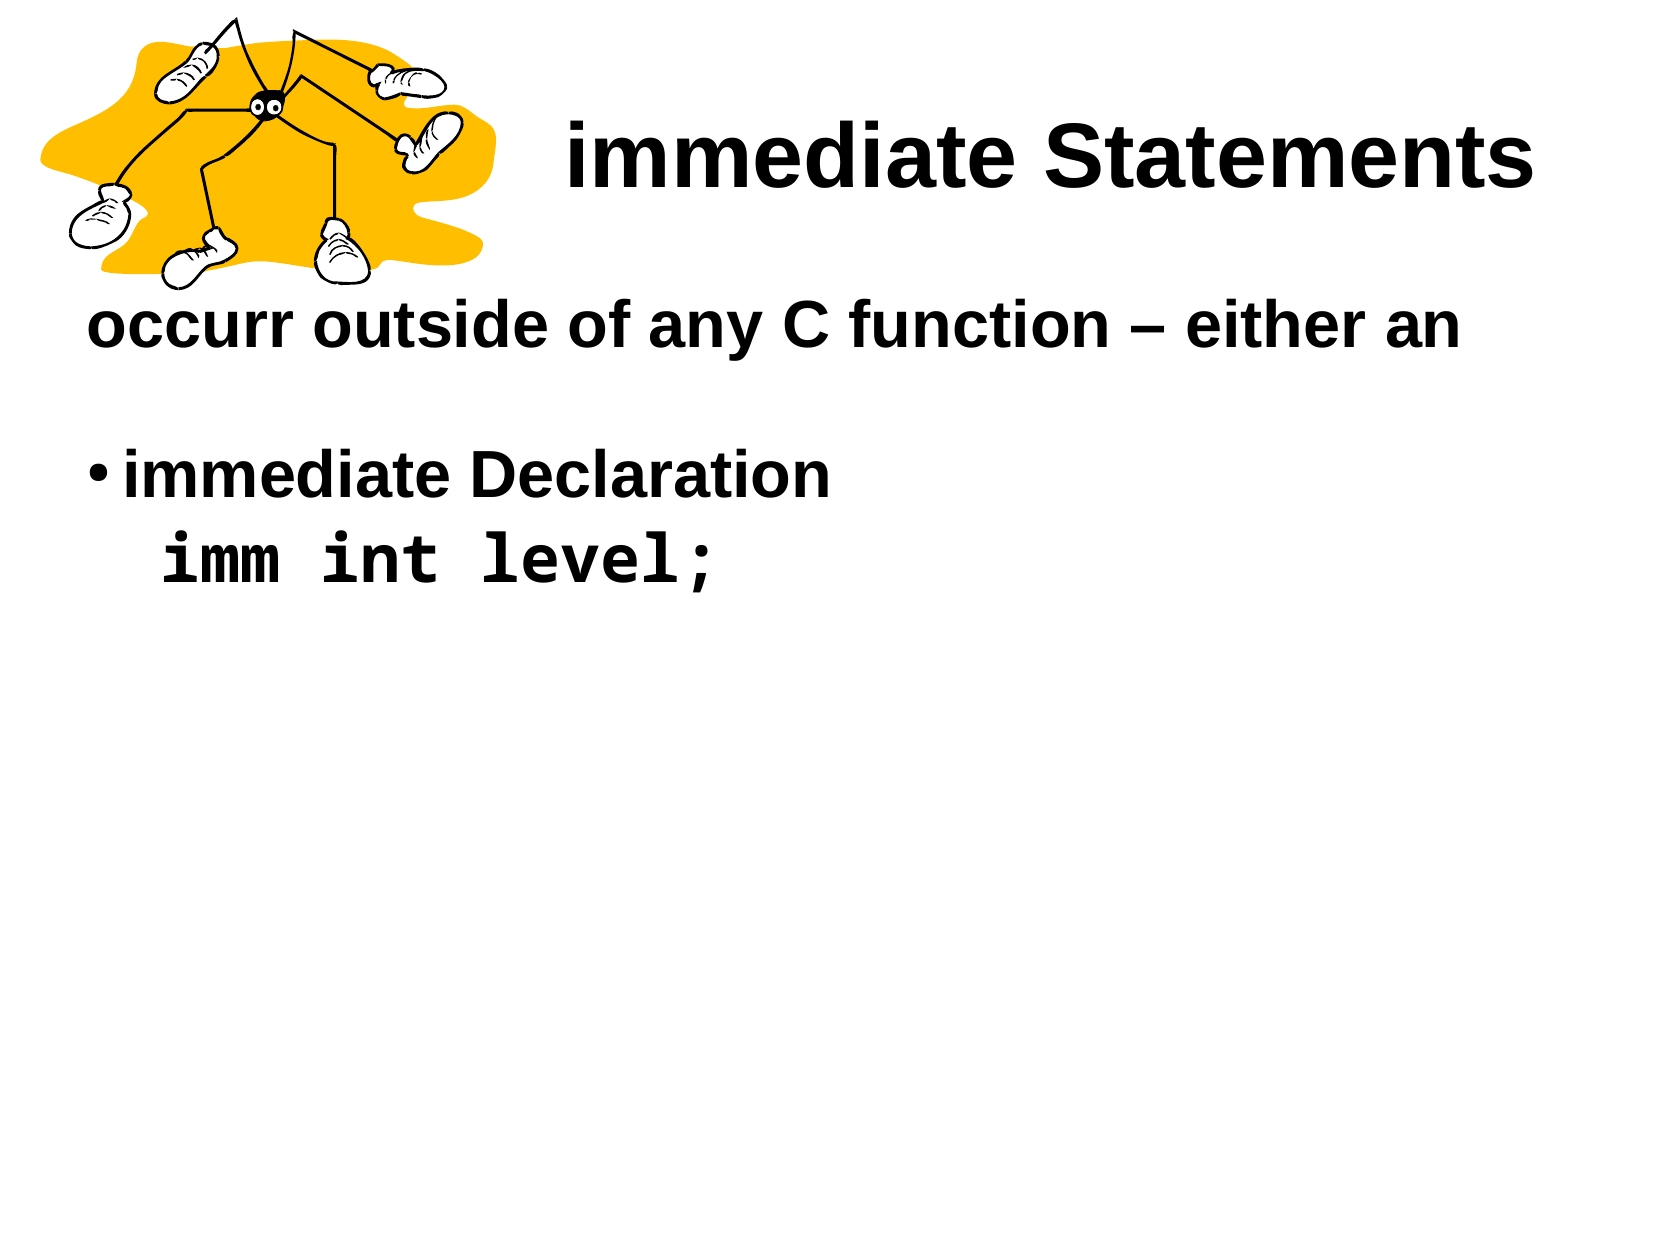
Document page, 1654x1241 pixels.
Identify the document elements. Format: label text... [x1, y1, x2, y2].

title immediate Statements [531, 49, 1571, 301]
subtitle occurr outside of any C function – either an immediate Declaration imm int level; [86, 301, 1575, 1202]
picture [40, 17, 497, 291]
